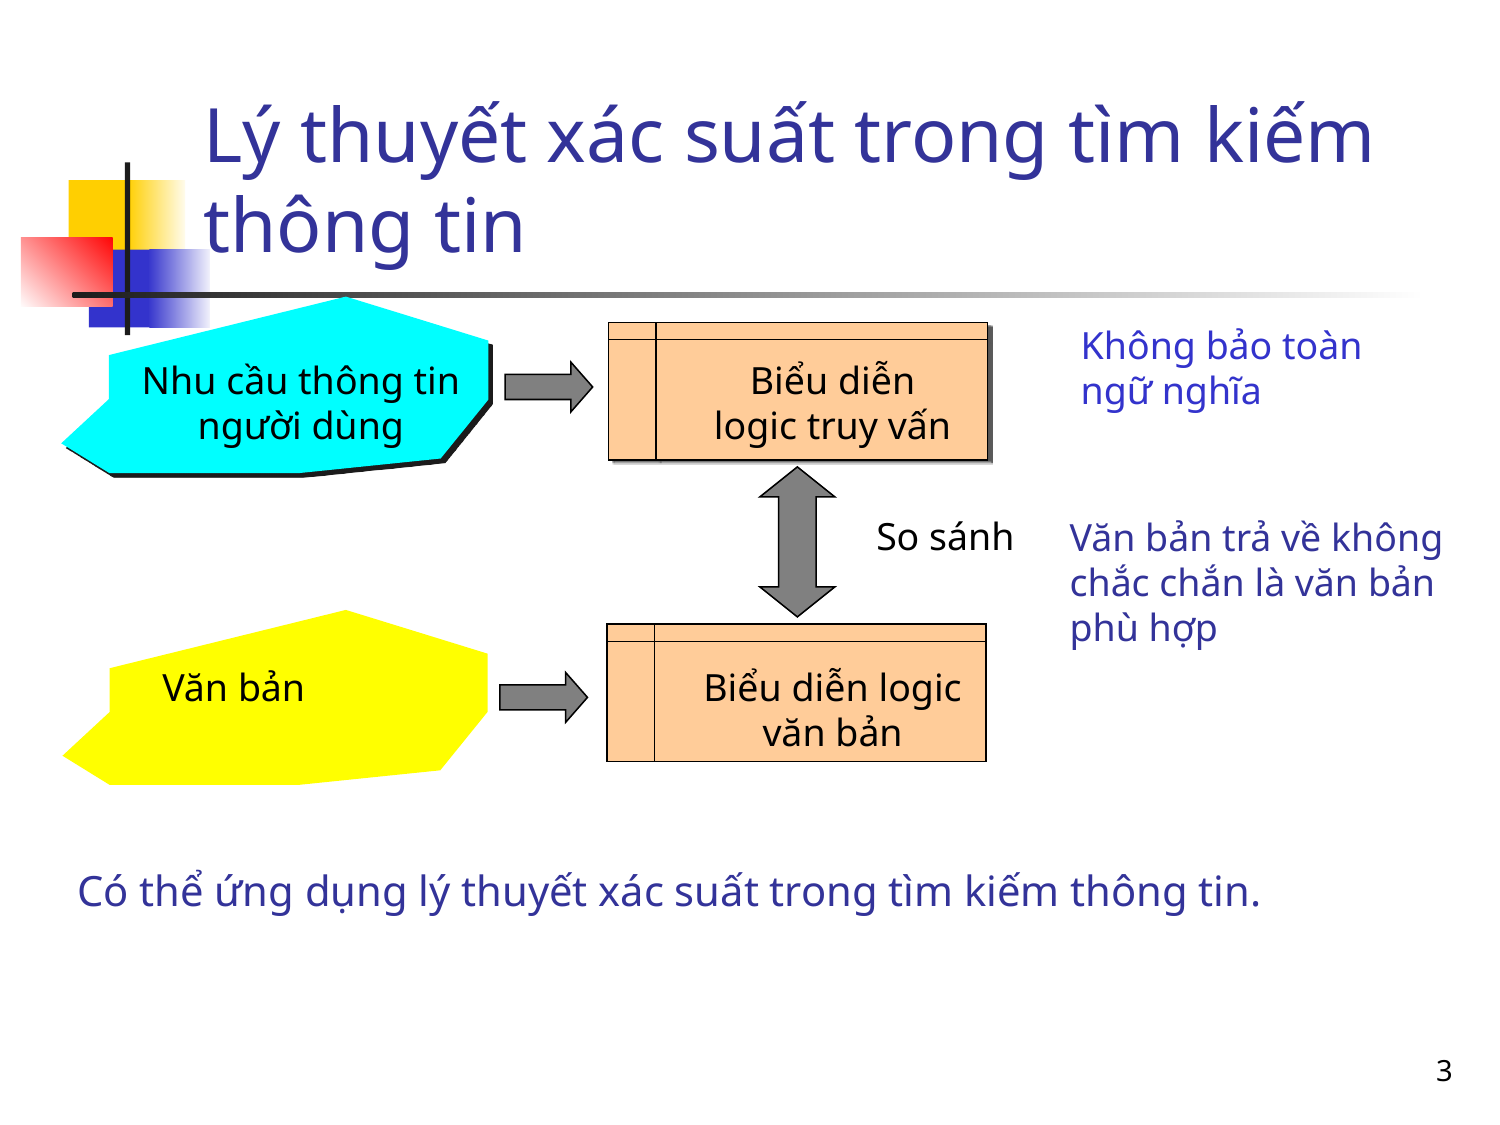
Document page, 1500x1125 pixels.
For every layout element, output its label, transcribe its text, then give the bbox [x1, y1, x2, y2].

title Lý thuyết xác suất trong tìm kiếm thông tin [188, 35, 1468, 275]
text_box Có thể ứng dụng lý thuyết xác suất trong tìm kiếm thông tin. [62, 857, 1469, 1083]
text_box Văn bản [147, 656, 431, 717]
slide_number <number> [1155, 1024, 1468, 1100]
text_box Văn bản trả về không chắc chắn là văn bản phù hợp [1054, 506, 1462, 657]
text_box Không bảo toàn ngữ nghĩa [1065, 314, 1424, 420]
text_box So sánh [834, 505, 1057, 566]
text_box [62, 352, 443, 473]
text_box Biểu diễn logic truy vấn [691, 349, 975, 455]
text_box Biểu diễn logic văn bản [679, 656, 987, 762]
text_box Nhu cầu thông tin người dùng [123, 349, 479, 455]
text_box [505, 362, 593, 413]
text_box [136, 297, 488, 410]
text_box [759, 466, 835, 617]
text_box [499, 672, 588, 723]
text_box [609, 322, 987, 460]
text_box [62, 609, 488, 785]
text_box [607, 624, 986, 762]
